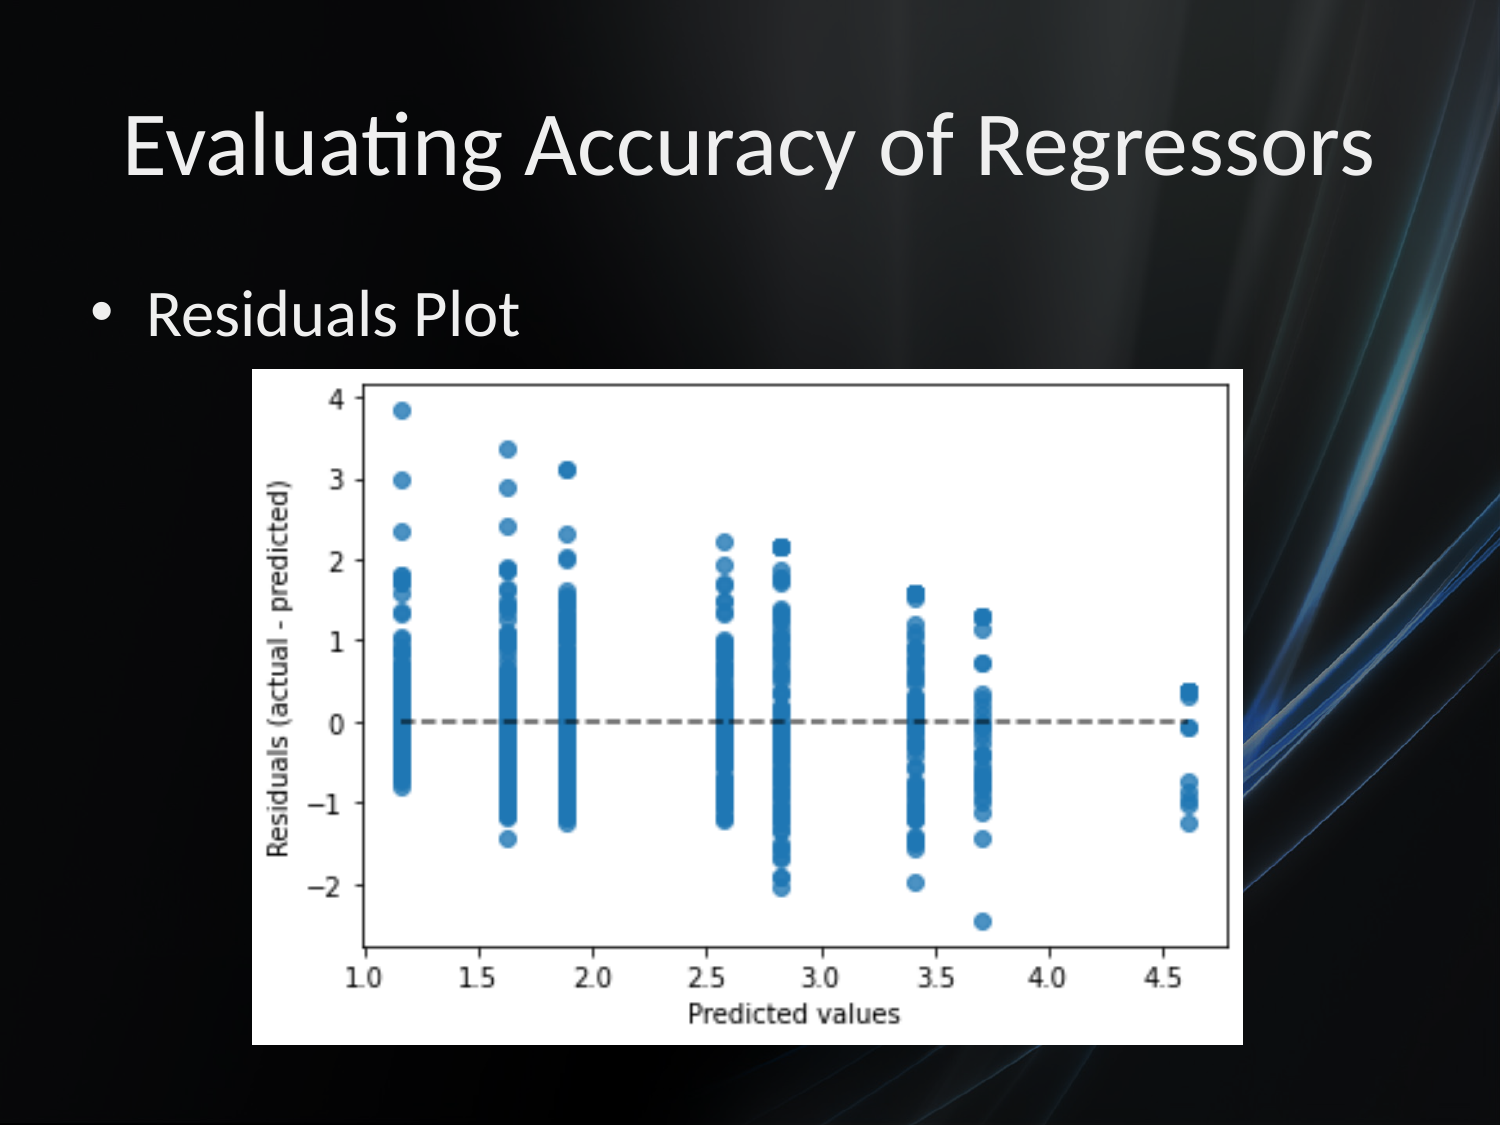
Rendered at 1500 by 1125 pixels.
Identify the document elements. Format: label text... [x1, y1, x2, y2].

title Evaluating Accuracy of Regressors [75, 45, 1425, 233]
list Residuals Plot [75, 262, 1425, 1005]
picture [0, 0, 1500, 1125]
